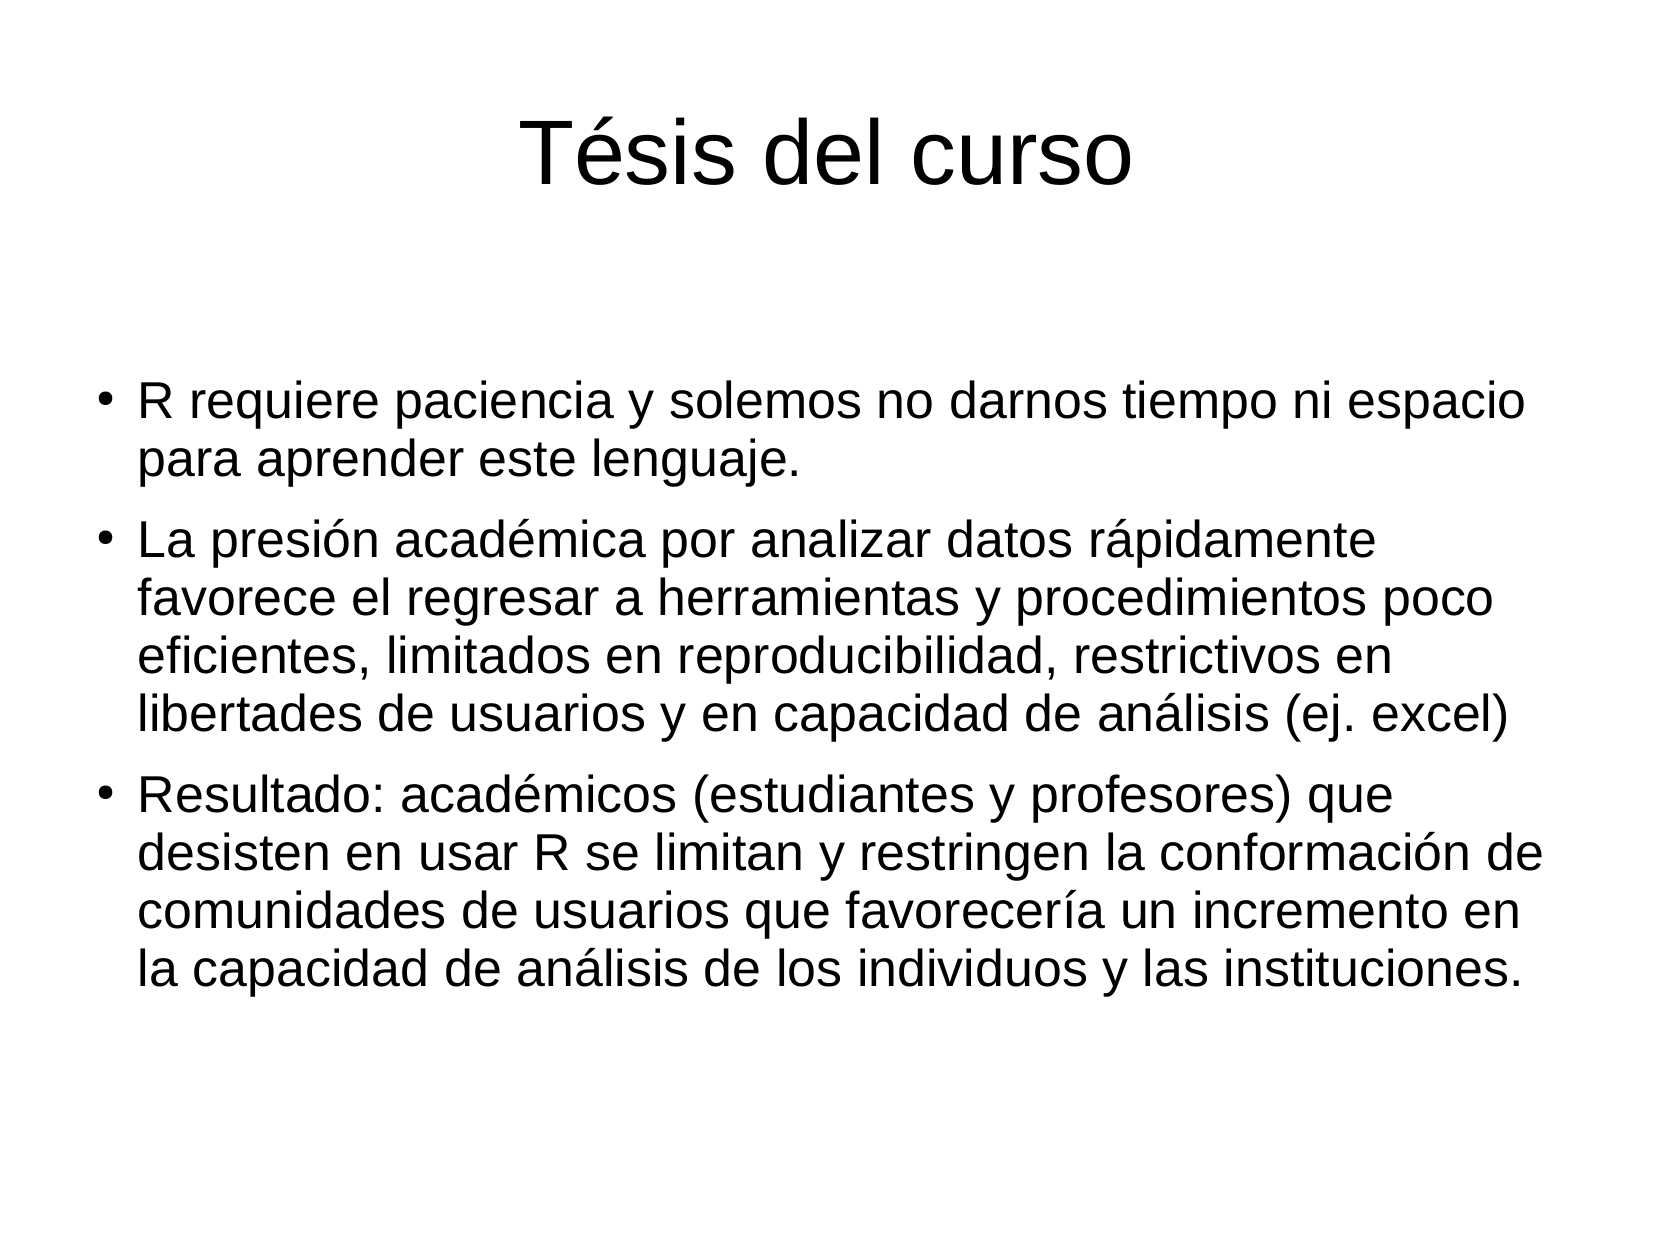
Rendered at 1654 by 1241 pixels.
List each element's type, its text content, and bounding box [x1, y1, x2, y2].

title Tésis del curso [82, 49, 1571, 257]
list R requiere paciencia y solemos no darnos tiempo ni espacio para aprender este lenguaje. La presión académica por analizar datos rápidamente favorece el regresar a herramientas y procedimientos poco eficientes, limitados en reproducibilidad, restrictivos en libertades de usuarios y en capacidad de análisis (ej. excel) Resultado: académicos (estudiantes y profesores) que desisten en usar R se limitan y restringen la conformación de comunidades de usuarios que favorecería un incremento en la capacidad de análisis de los individuos y las instituciones. [82, 290, 1571, 1010]
